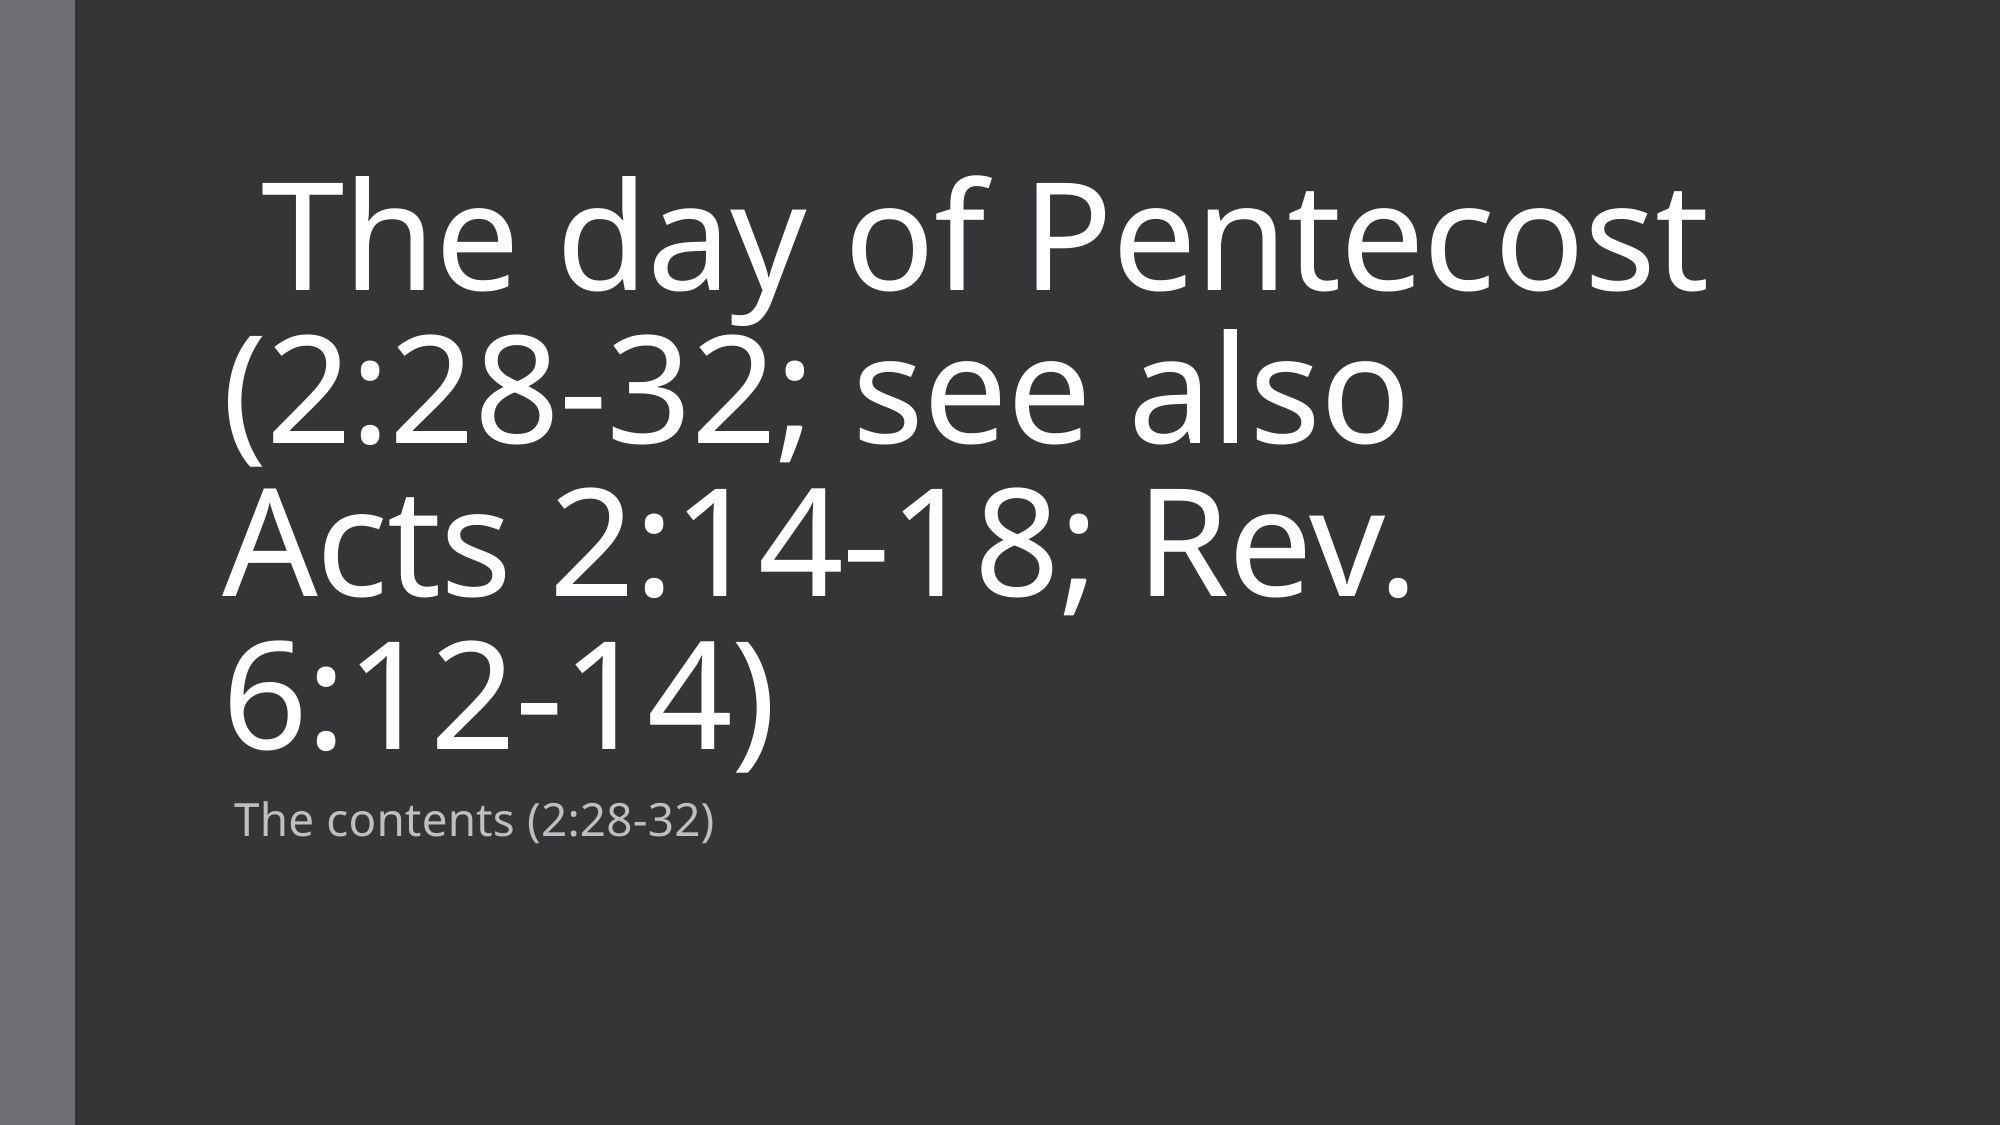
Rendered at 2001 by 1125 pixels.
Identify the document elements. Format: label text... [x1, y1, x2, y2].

subtitle The contents (2:28-32) [206, 787, 1752, 1066]
title The day of Pentecost (2:28-32; see also Acts 2:14-18; Rev. 6:12-14) [206, 124, 1752, 787]
